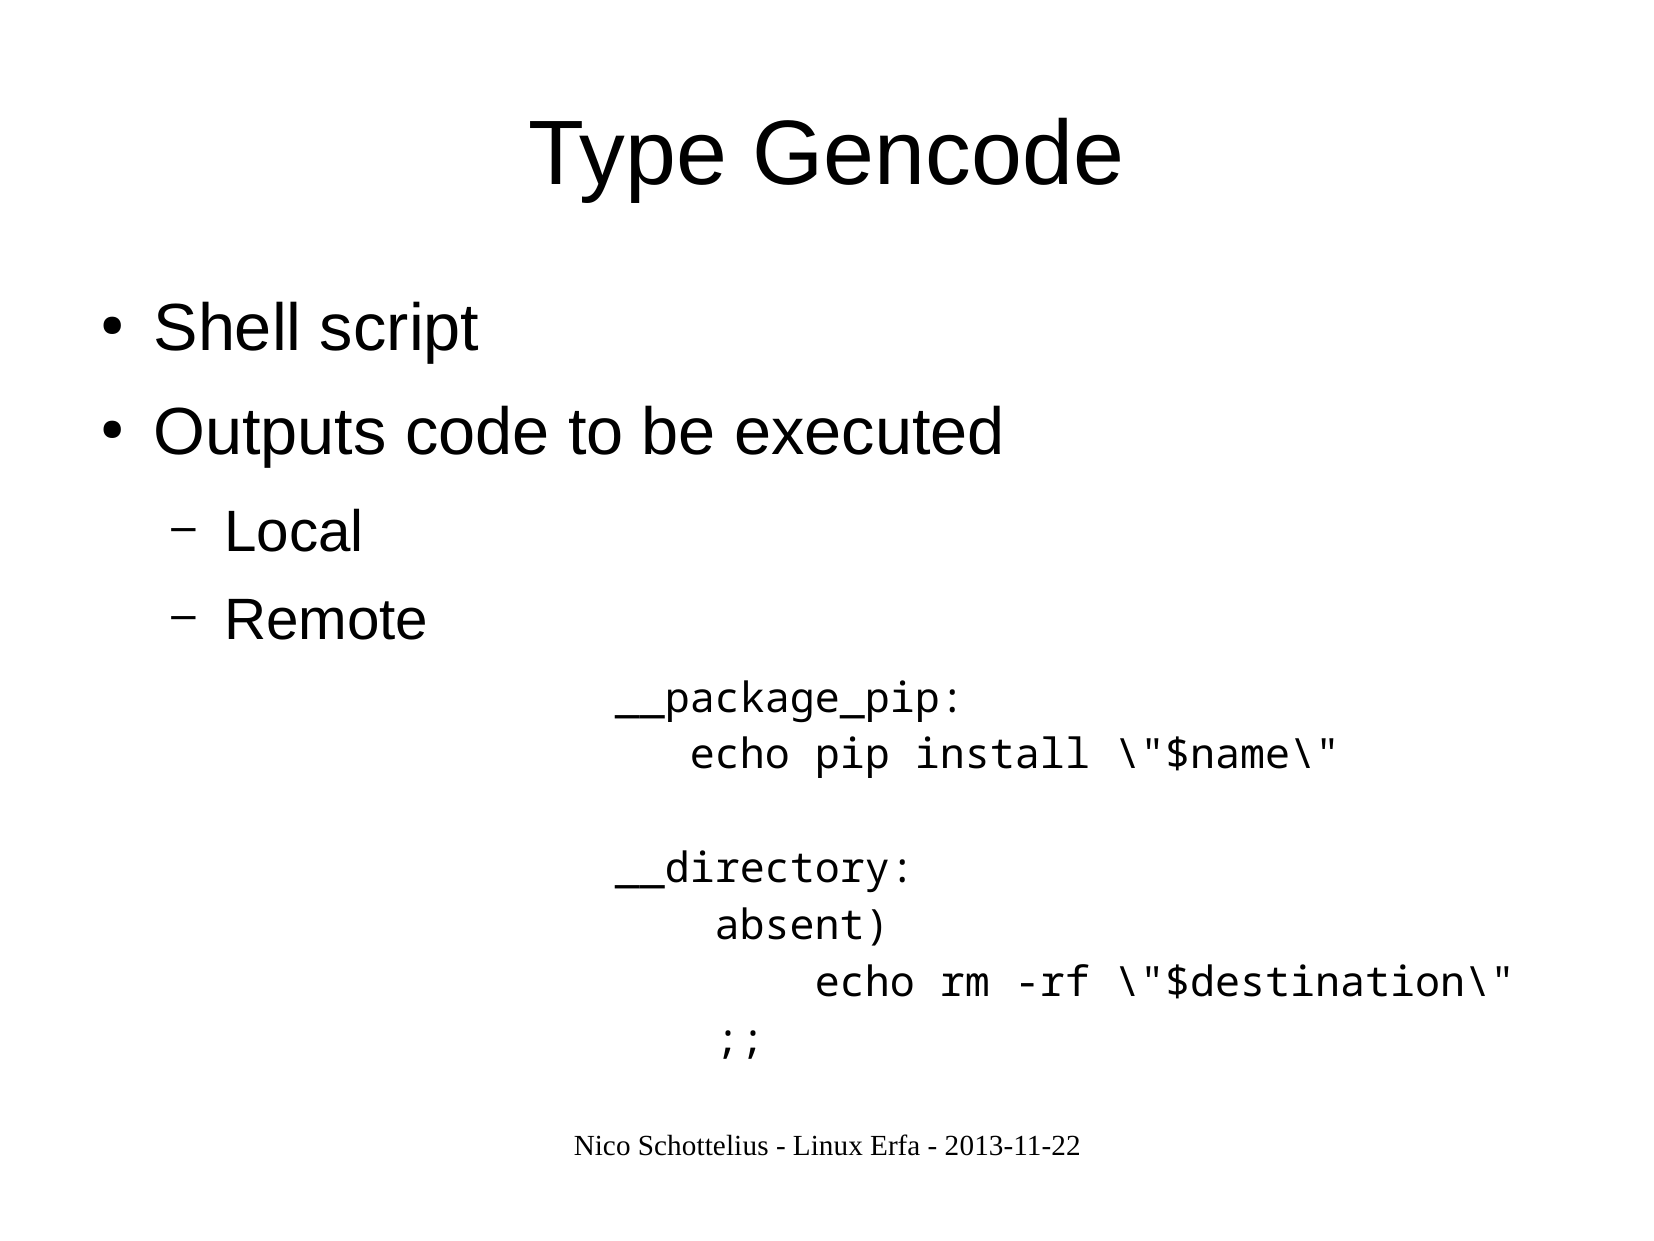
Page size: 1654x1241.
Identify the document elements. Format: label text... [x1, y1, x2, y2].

list Shell script Outputs code to be executed Local Remote [82, 290, 1538, 720]
text_box __package_pip: echo pip install \"$name\" __directory: absent) echo rm -rf \"$destination\" ;; [599, 659, 1620, 1241]
title Type Gencode [82, 49, 1571, 257]
